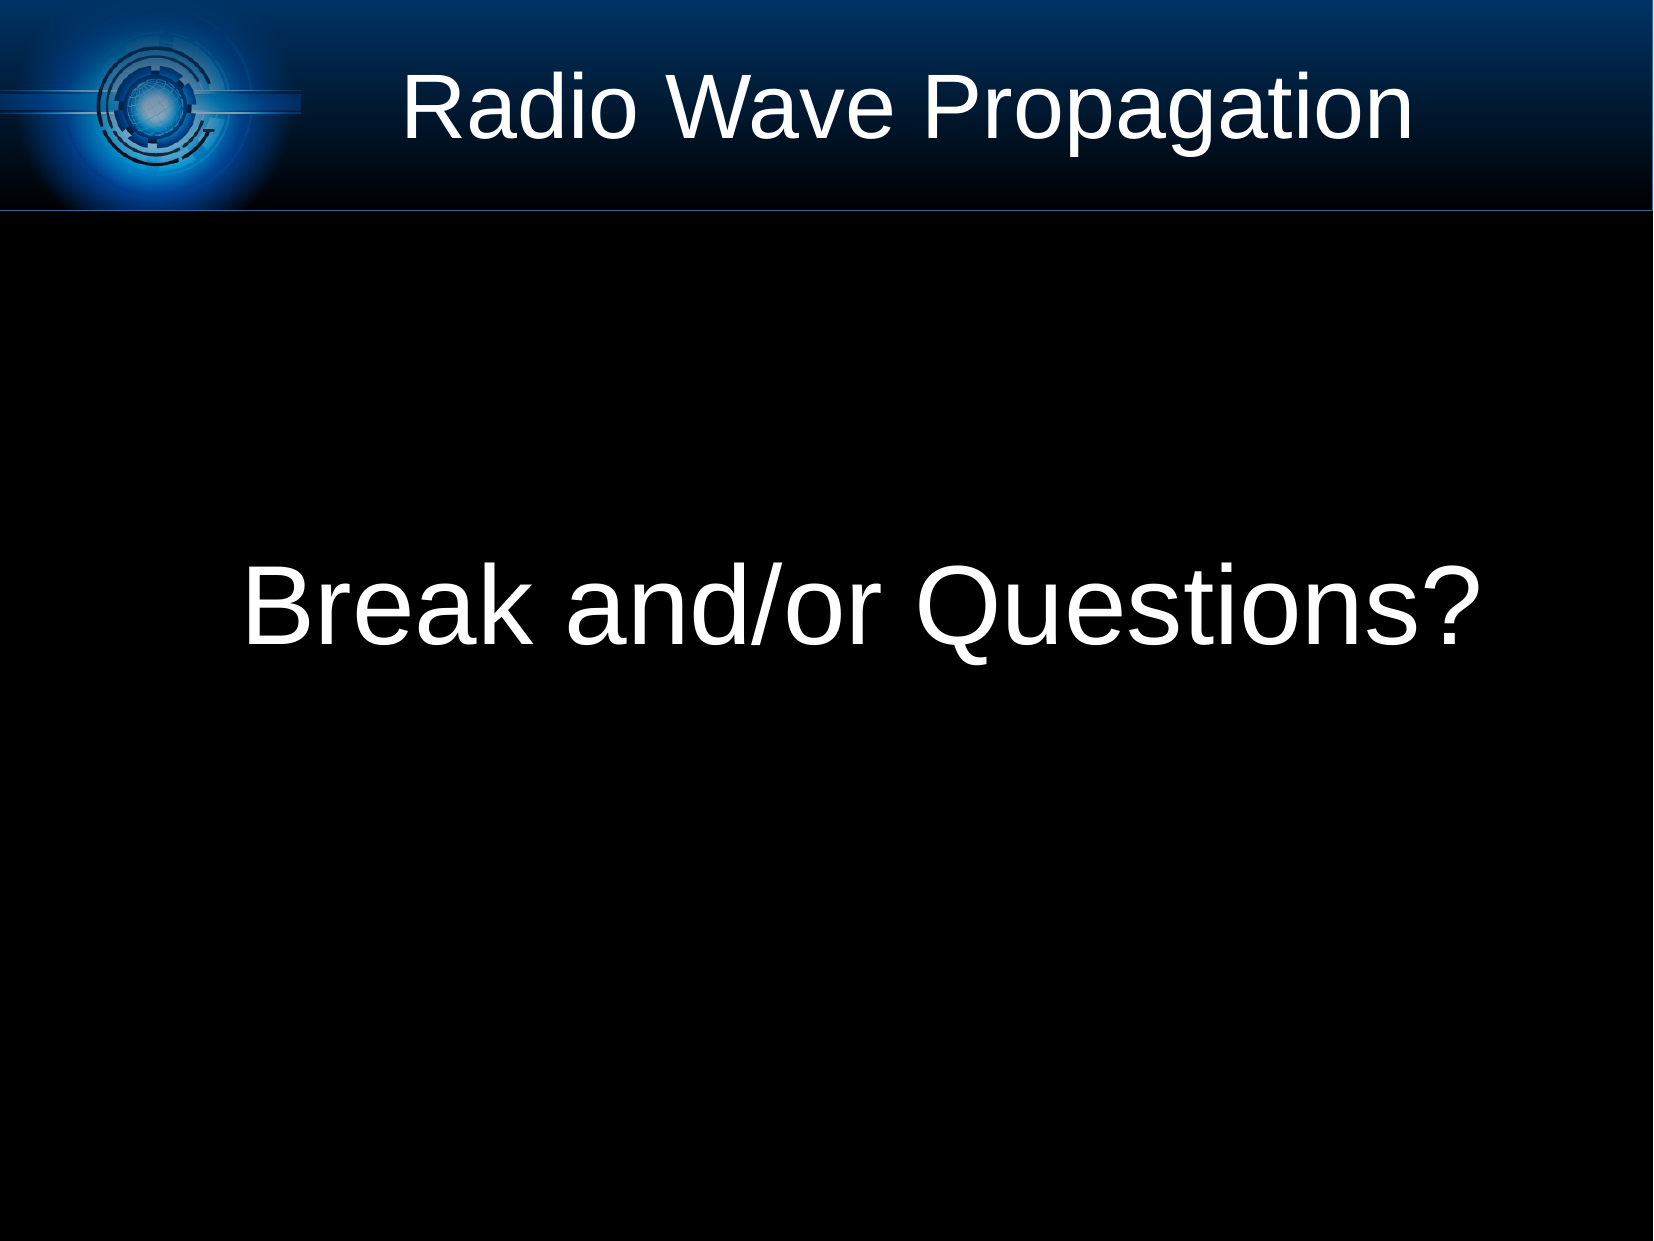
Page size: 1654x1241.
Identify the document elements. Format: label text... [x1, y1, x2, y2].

list Break and/or Questions? [82, 542, 1571, 698]
picture [0, 87, 165, 210]
title Radio Wave Propagation [165, 2, 1653, 211]
